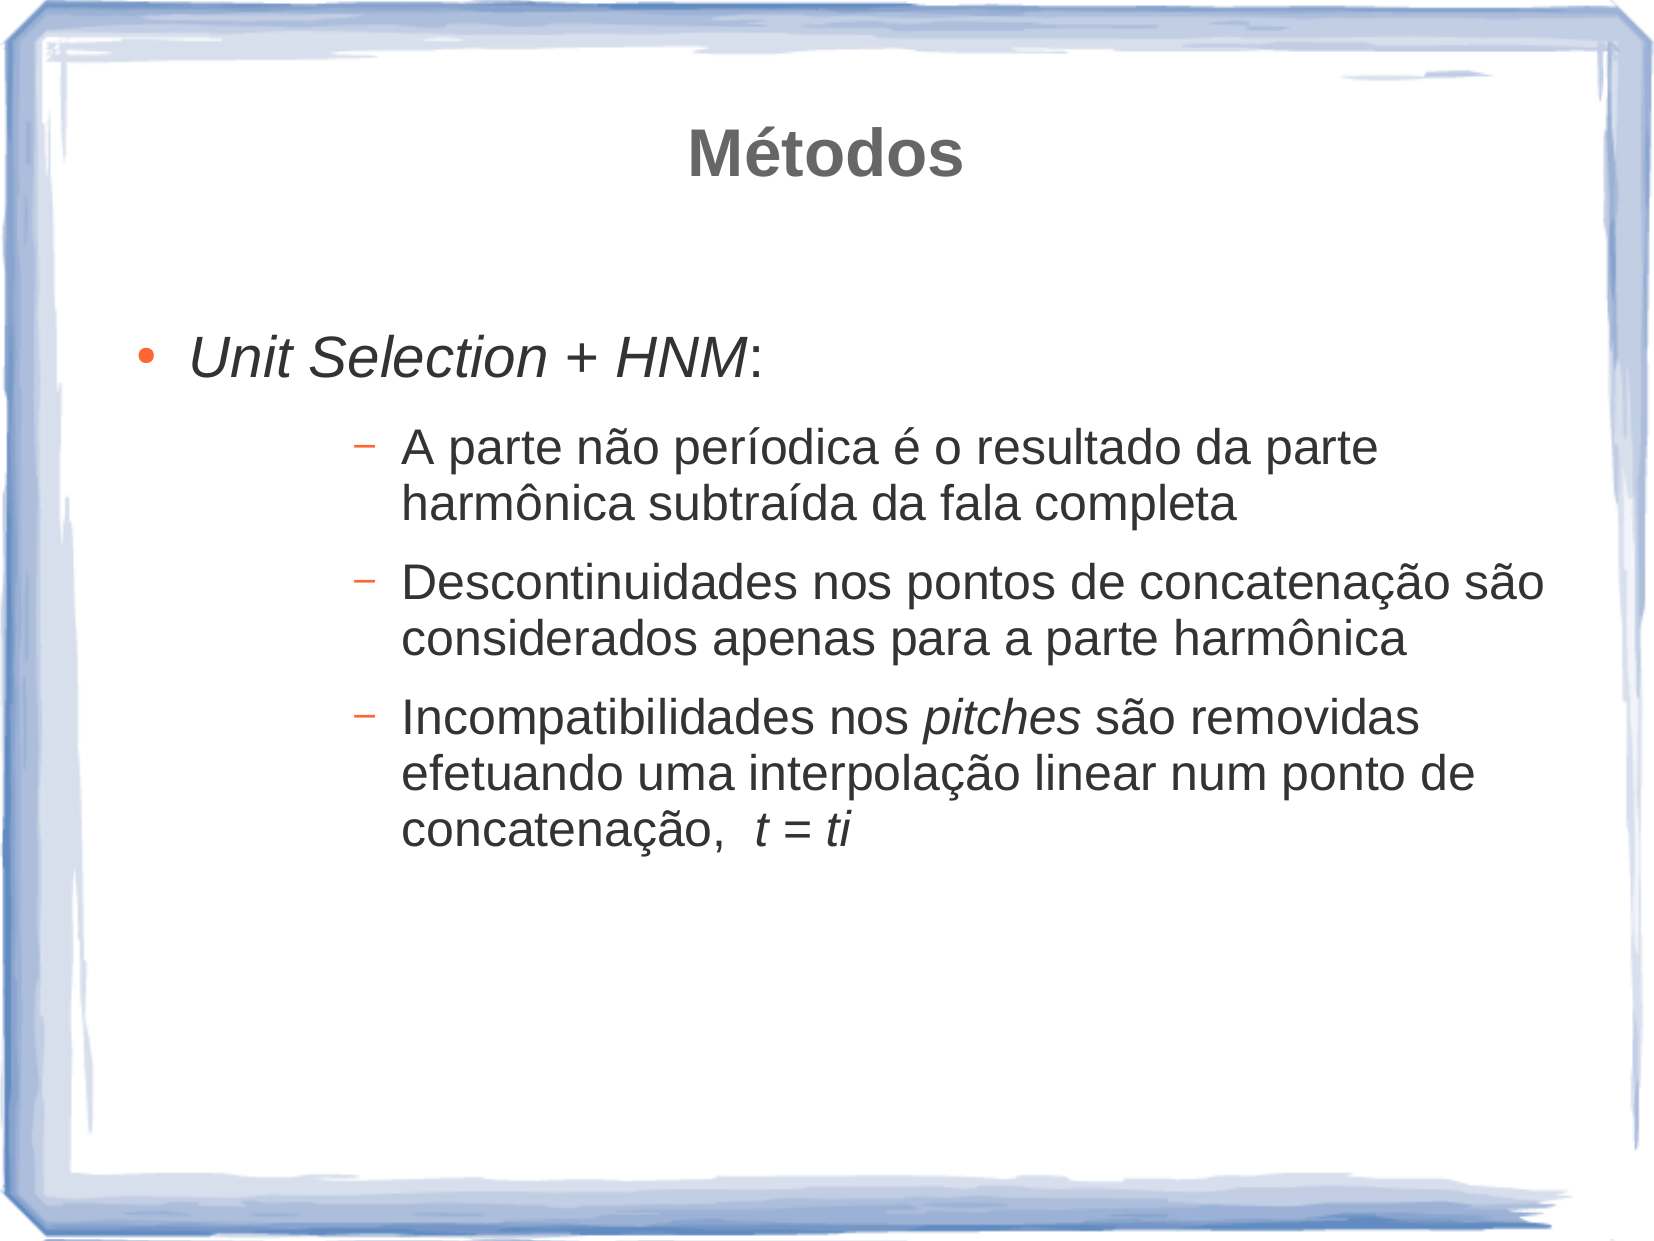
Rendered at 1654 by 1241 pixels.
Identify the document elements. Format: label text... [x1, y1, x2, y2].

picture [0, 0, 1654, 1241]
list Unit Selection + HNM: A parte não períodica é o resultado da parte harmônica subtraída da fala completa Descontinuidades nos pontos de concatenação são considerados apenas para a parte harmônica Incompatibilidades nos pitches são removidas efetuando uma interpolação linear num ponto de concatenação, t = ti [118, 324, 1571, 1045]
title Métodos [82, 49, 1571, 257]
